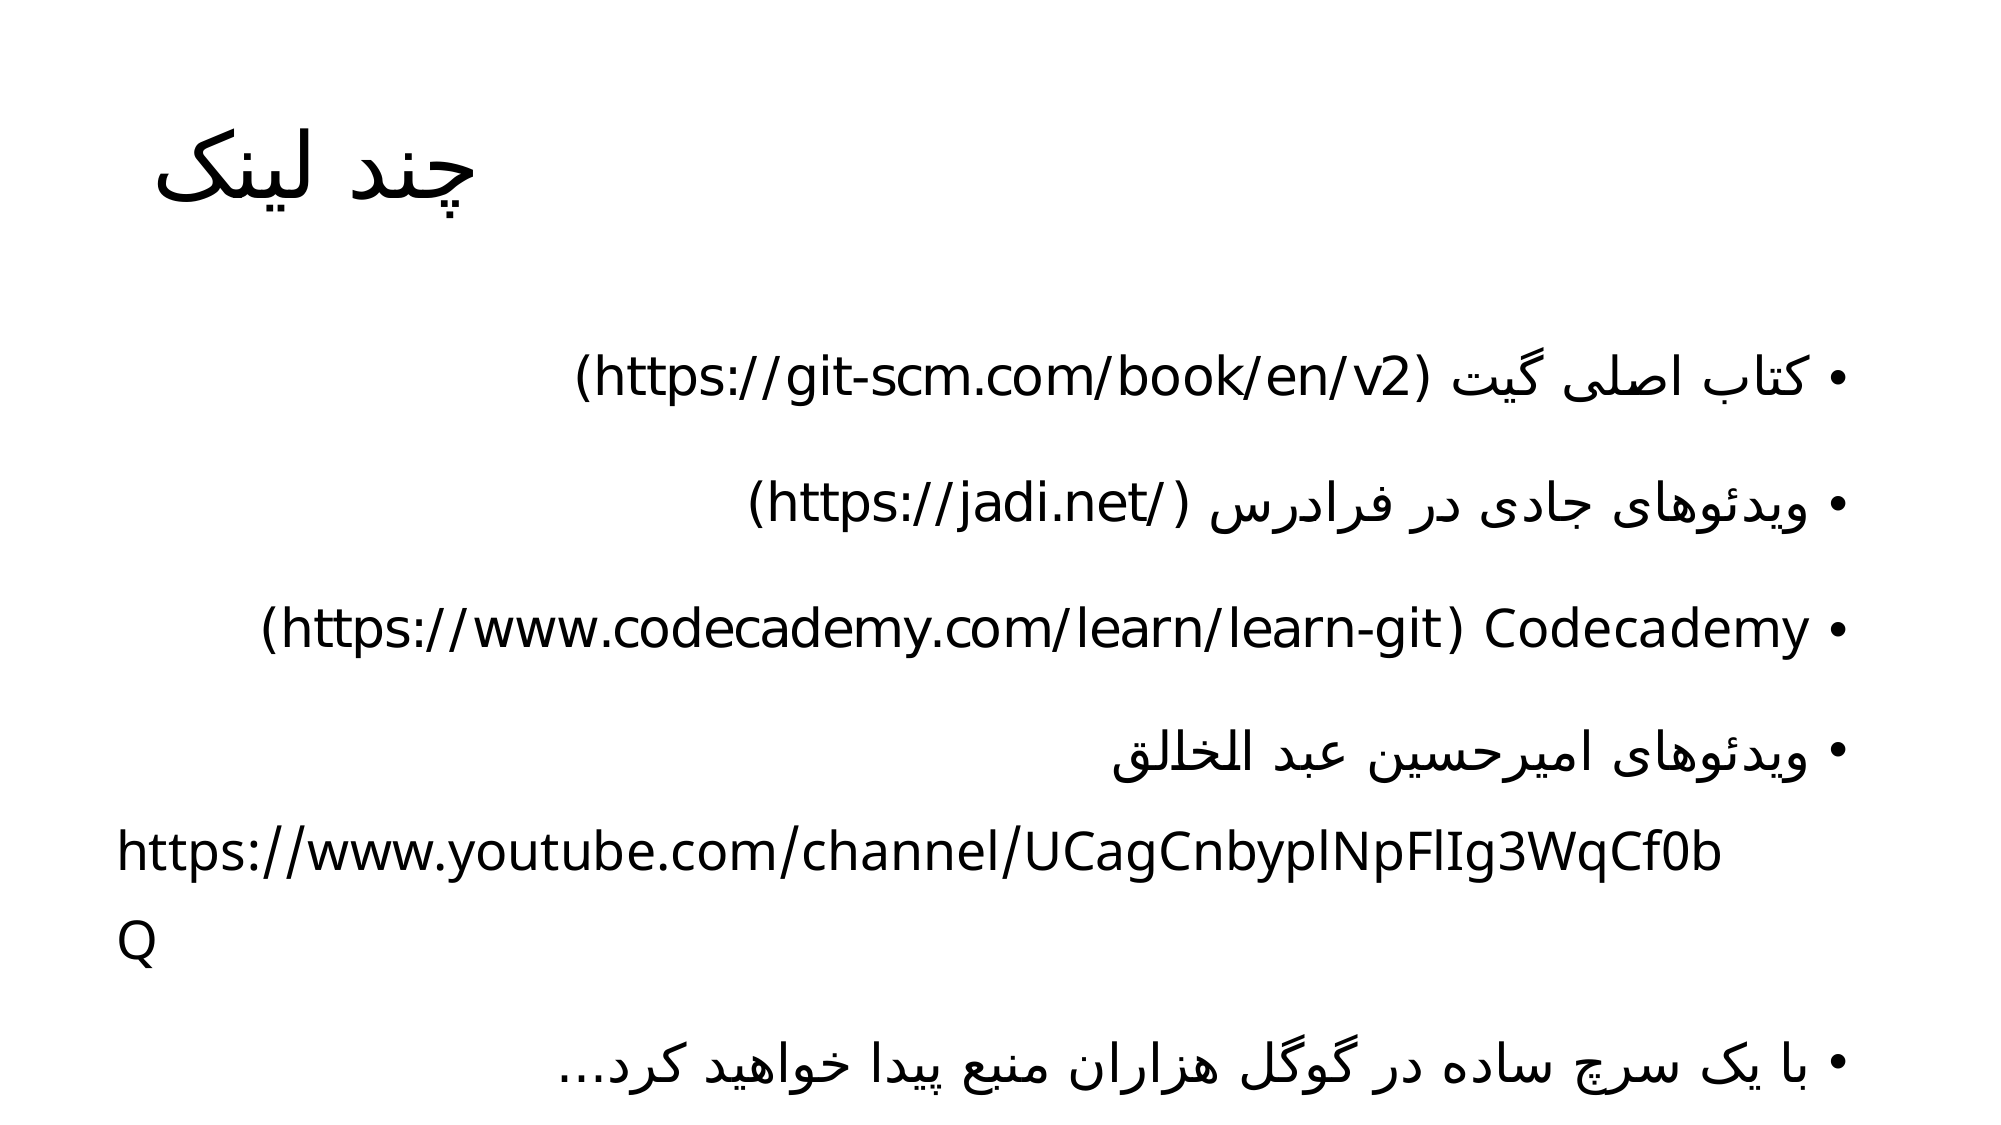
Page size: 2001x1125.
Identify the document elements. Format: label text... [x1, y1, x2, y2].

list کتاب اصلی گیت (https://git-scm.com/book/en/v2) ویدئو‌های جادی در فرادرس (https://jadi.net/) Codecademy (https://www.codecademy.com/learn/learn-git) ویدئو‌های امیرحسین عبد الخالق https://www.youtube.com/channel/UCagCnbyplNpFlIg3WqCf0bQ با یک سرچ ساده در گوگل هزاران منبع پیدا خواهید کرد... [137, 299, 1863, 1014]
title چند لینک [137, 59, 1863, 278]
